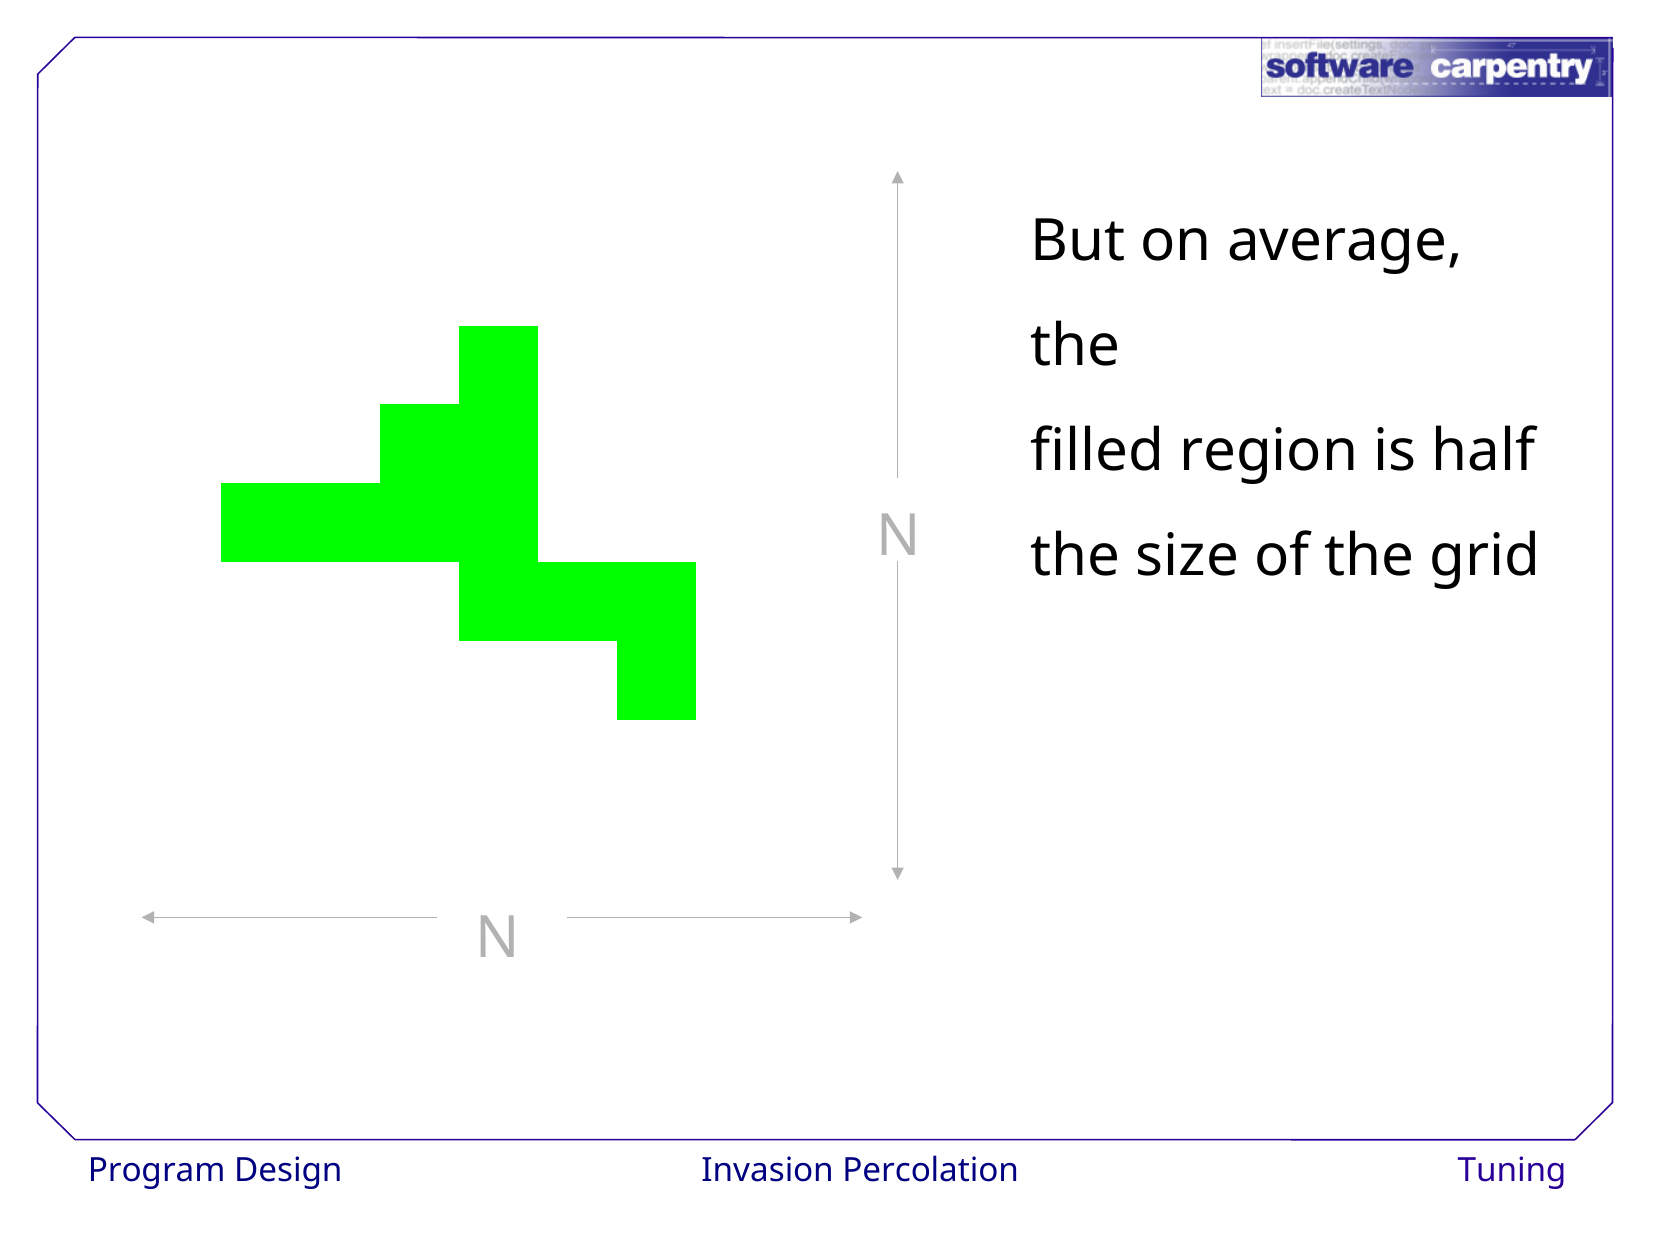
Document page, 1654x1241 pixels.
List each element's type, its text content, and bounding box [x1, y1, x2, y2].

table_cell [300, 483, 380, 562]
table_header [380, 166, 459, 245]
table_cell [538, 720, 617, 799]
table_cell [142, 799, 221, 878]
table_cell [617, 641, 696, 720]
table_cell [617, 245, 696, 326]
table_cell [142, 404, 221, 483]
table_header [142, 166, 221, 245]
table_cell [775, 720, 855, 799]
table_cell [142, 326, 221, 404]
table_cell [142, 245, 221, 326]
table_cell [775, 326, 855, 404]
table_header [221, 166, 300, 245]
table_cell [696, 562, 775, 641]
text_box But on average, the filled region is half the size of the grid [1015, 159, 1580, 595]
table_cell [538, 483, 617, 562]
picture [1261, 39, 1613, 97]
table_cell [221, 245, 300, 326]
table_cell [221, 562, 300, 641]
table_cell [459, 245, 538, 326]
table_header [300, 166, 380, 245]
table_cell [538, 245, 617, 326]
table_cell [221, 799, 300, 878]
table_cell [142, 641, 221, 720]
table_cell [538, 799, 617, 878]
table_cell [775, 562, 855, 641]
table_cell [696, 404, 775, 483]
table_cell [459, 404, 538, 483]
table_cell [696, 326, 775, 404]
table_cell [300, 799, 380, 878]
table_cell [300, 720, 380, 799]
text_box N [862, 454, 922, 576]
table_cell [696, 720, 775, 799]
table_cell [538, 562, 617, 641]
table_cell [300, 641, 380, 720]
table_cell [696, 245, 775, 326]
table_cell [696, 483, 775, 562]
table_cell [380, 720, 459, 799]
table_cell [300, 245, 380, 326]
table_cell [221, 483, 300, 562]
table_cell [459, 562, 538, 641]
table_cell [538, 404, 617, 483]
table_cell [775, 483, 855, 562]
table_cell [459, 326, 538, 404]
table_header [775, 166, 855, 245]
table_cell [142, 562, 221, 641]
text_box N [460, 856, 520, 977]
table_cell [617, 483, 696, 562]
table_header [538, 166, 617, 245]
table_cell [459, 641, 538, 720]
table_header [617, 166, 696, 245]
table_cell [775, 245, 855, 326]
table_cell [696, 799, 775, 878]
table_cell [459, 720, 538, 799]
table_header [696, 166, 775, 245]
table_cell [459, 799, 538, 878]
table_cell [538, 326, 617, 404]
table_cell [142, 483, 221, 562]
table_cell [696, 641, 775, 720]
table_cell [380, 641, 459, 720]
table_cell [538, 641, 617, 720]
table_cell [775, 641, 855, 720]
table_cell [380, 799, 459, 878]
table_cell [459, 483, 538, 562]
table_cell [300, 326, 380, 404]
table_cell [380, 326, 459, 404]
table_cell [617, 799, 696, 878]
table_cell [617, 326, 696, 404]
table_cell [380, 245, 459, 326]
table_cell [617, 720, 696, 799]
table_cell [221, 326, 300, 404]
table_header [459, 166, 538, 245]
table_cell [300, 562, 380, 641]
table_cell [380, 404, 459, 483]
table_cell [300, 404, 380, 483]
table_cell [617, 562, 696, 641]
table_cell [775, 799, 855, 878]
table_cell [617, 404, 696, 483]
table_cell [221, 641, 300, 720]
table_cell [380, 483, 459, 562]
table_cell [380, 562, 459, 641]
table_cell [775, 404, 855, 483]
table_cell [221, 404, 300, 483]
table_cell [221, 720, 300, 799]
table_cell [142, 720, 221, 799]
